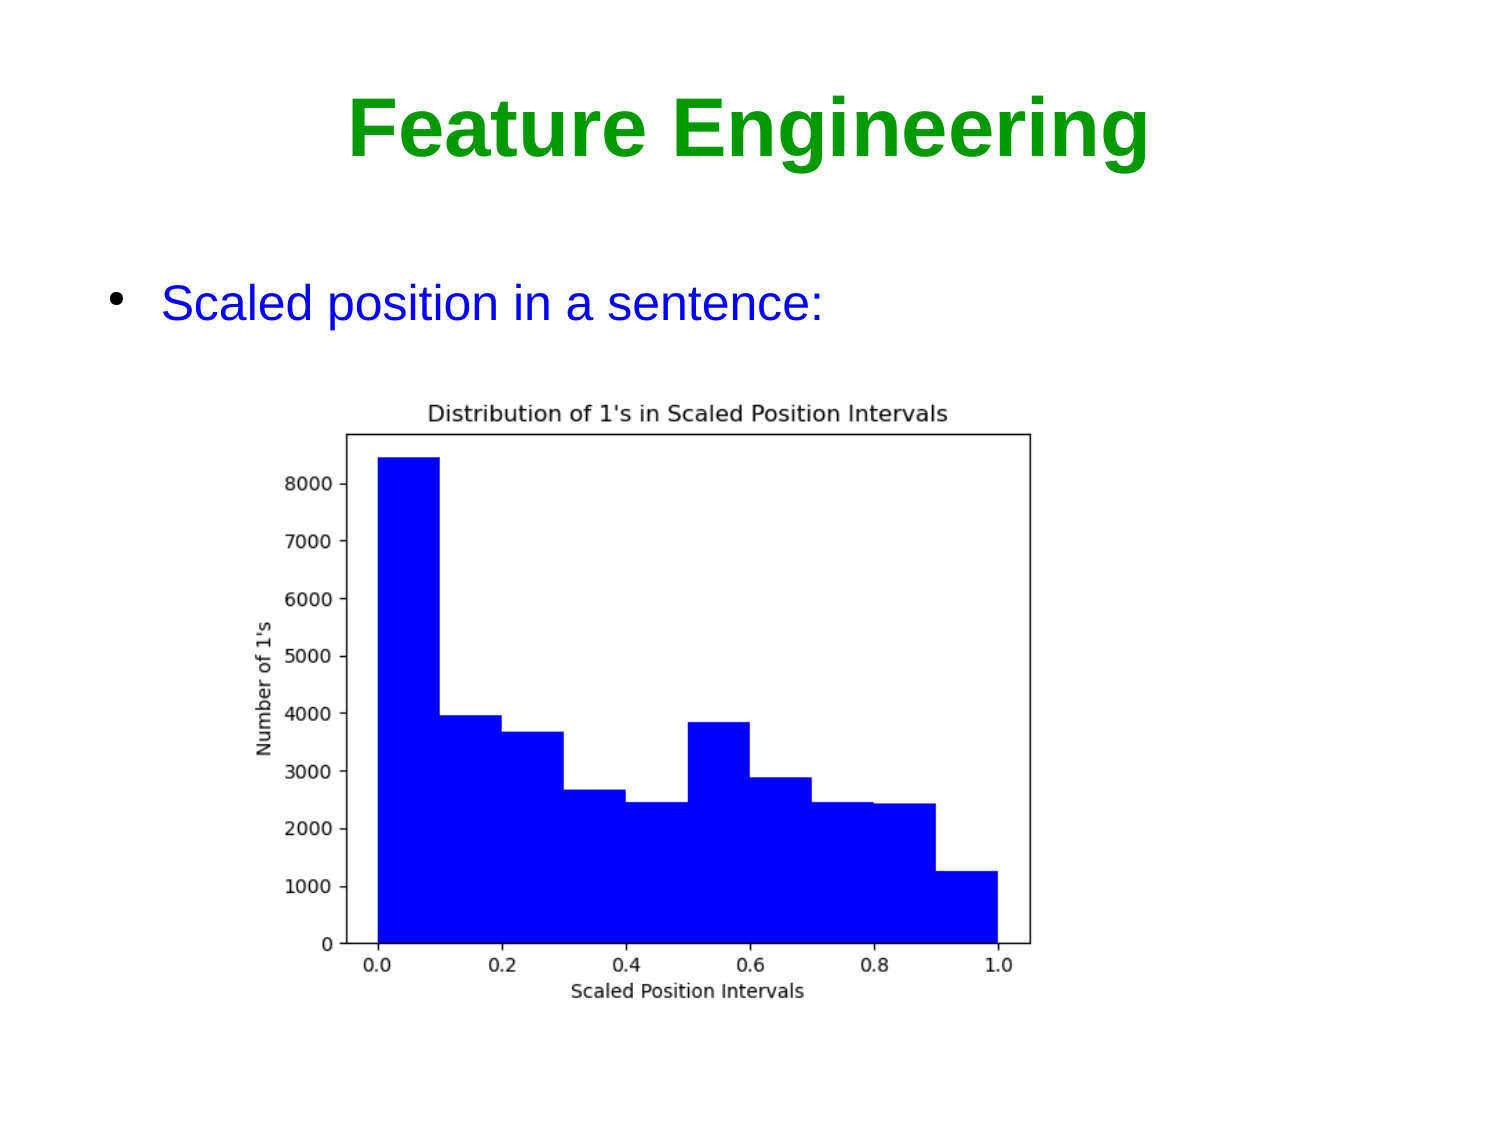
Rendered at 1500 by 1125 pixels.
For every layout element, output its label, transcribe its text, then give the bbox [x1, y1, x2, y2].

list Scaled position in a sentence: [75, 262, 1425, 1005]
title Feature Engineering [75, 29, 1425, 217]
picture [236, 354, 1118, 1016]
